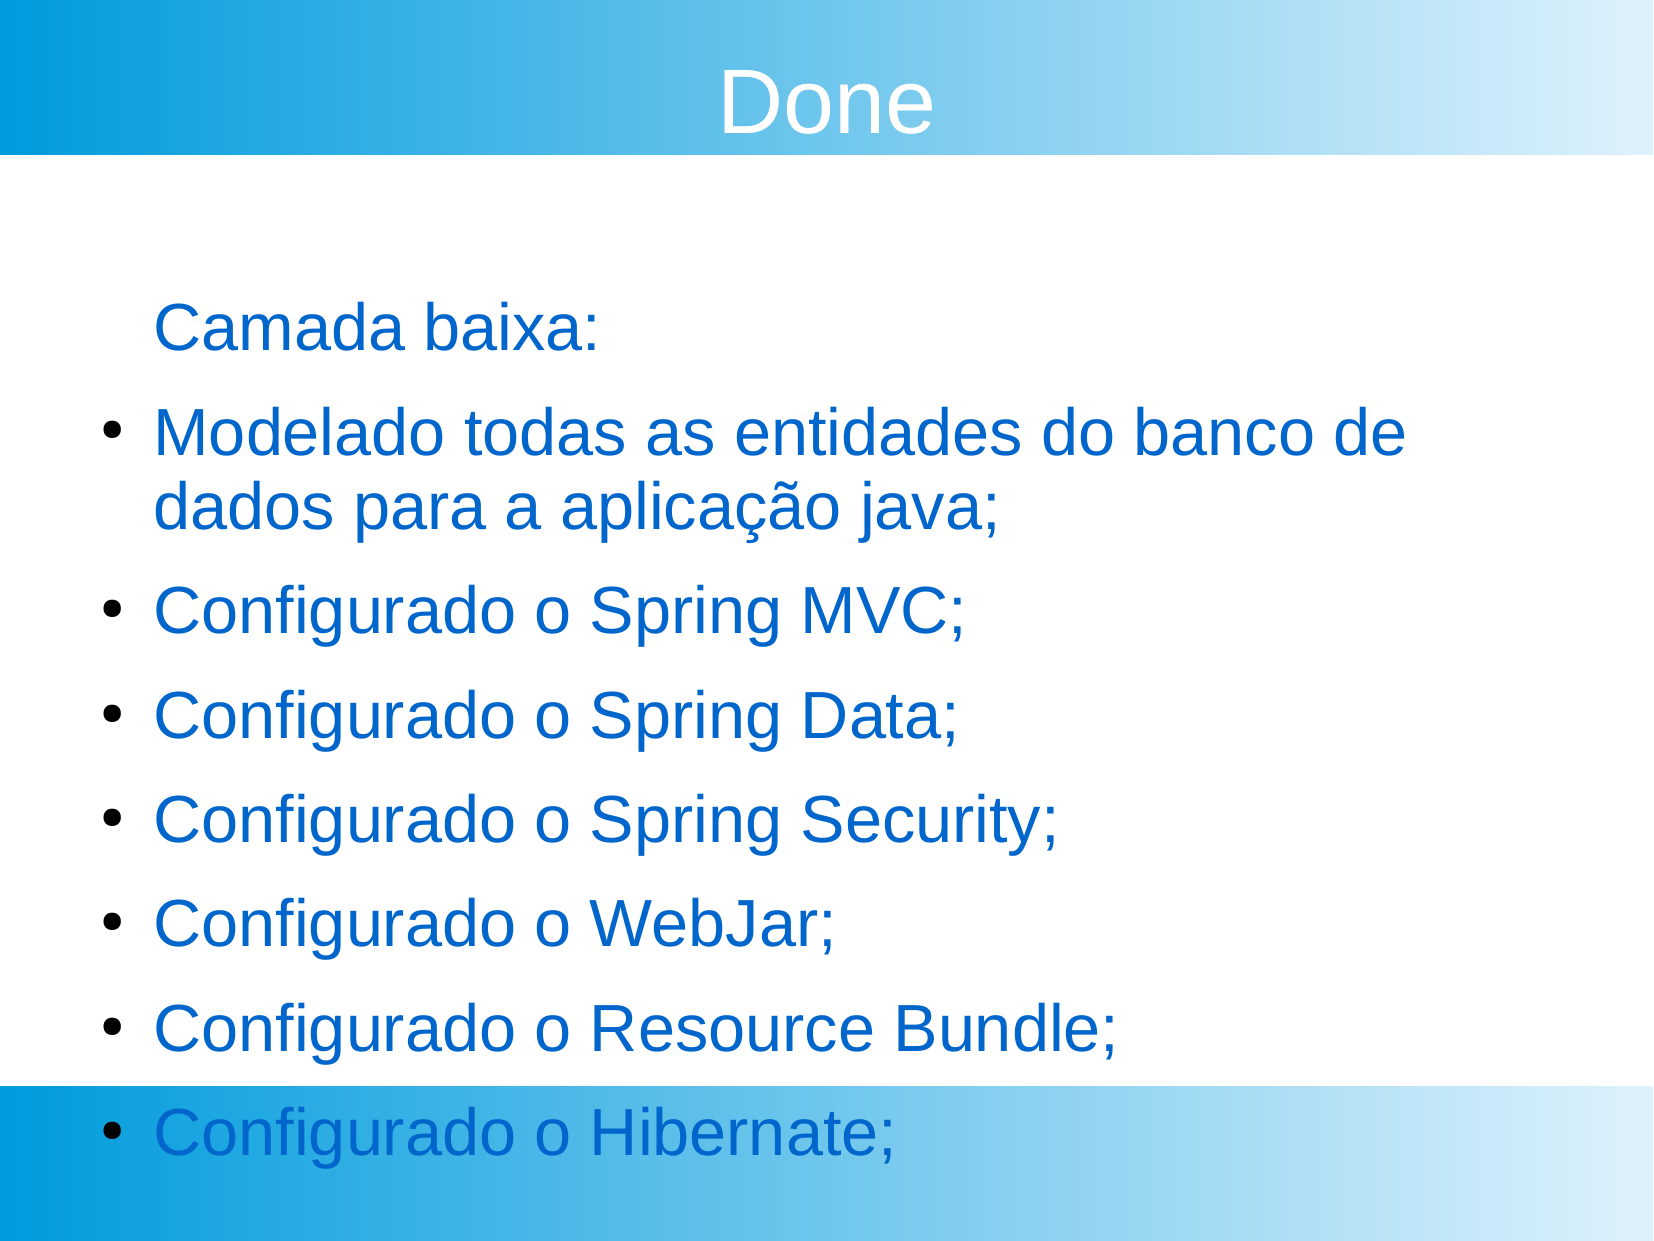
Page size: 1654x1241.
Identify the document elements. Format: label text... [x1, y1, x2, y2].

title Done [82, 49, 1571, 155]
list Camada baixa: Modelado todas as entidades do banco de dados para a aplicação java; Configurado o Spring MVC; Configurado o Spring Data; Configurado o Spring Security; Configurado o WebJar; Configurado o Resource Bundle; Configurado o Hibernate; [82, 290, 1571, 1010]
